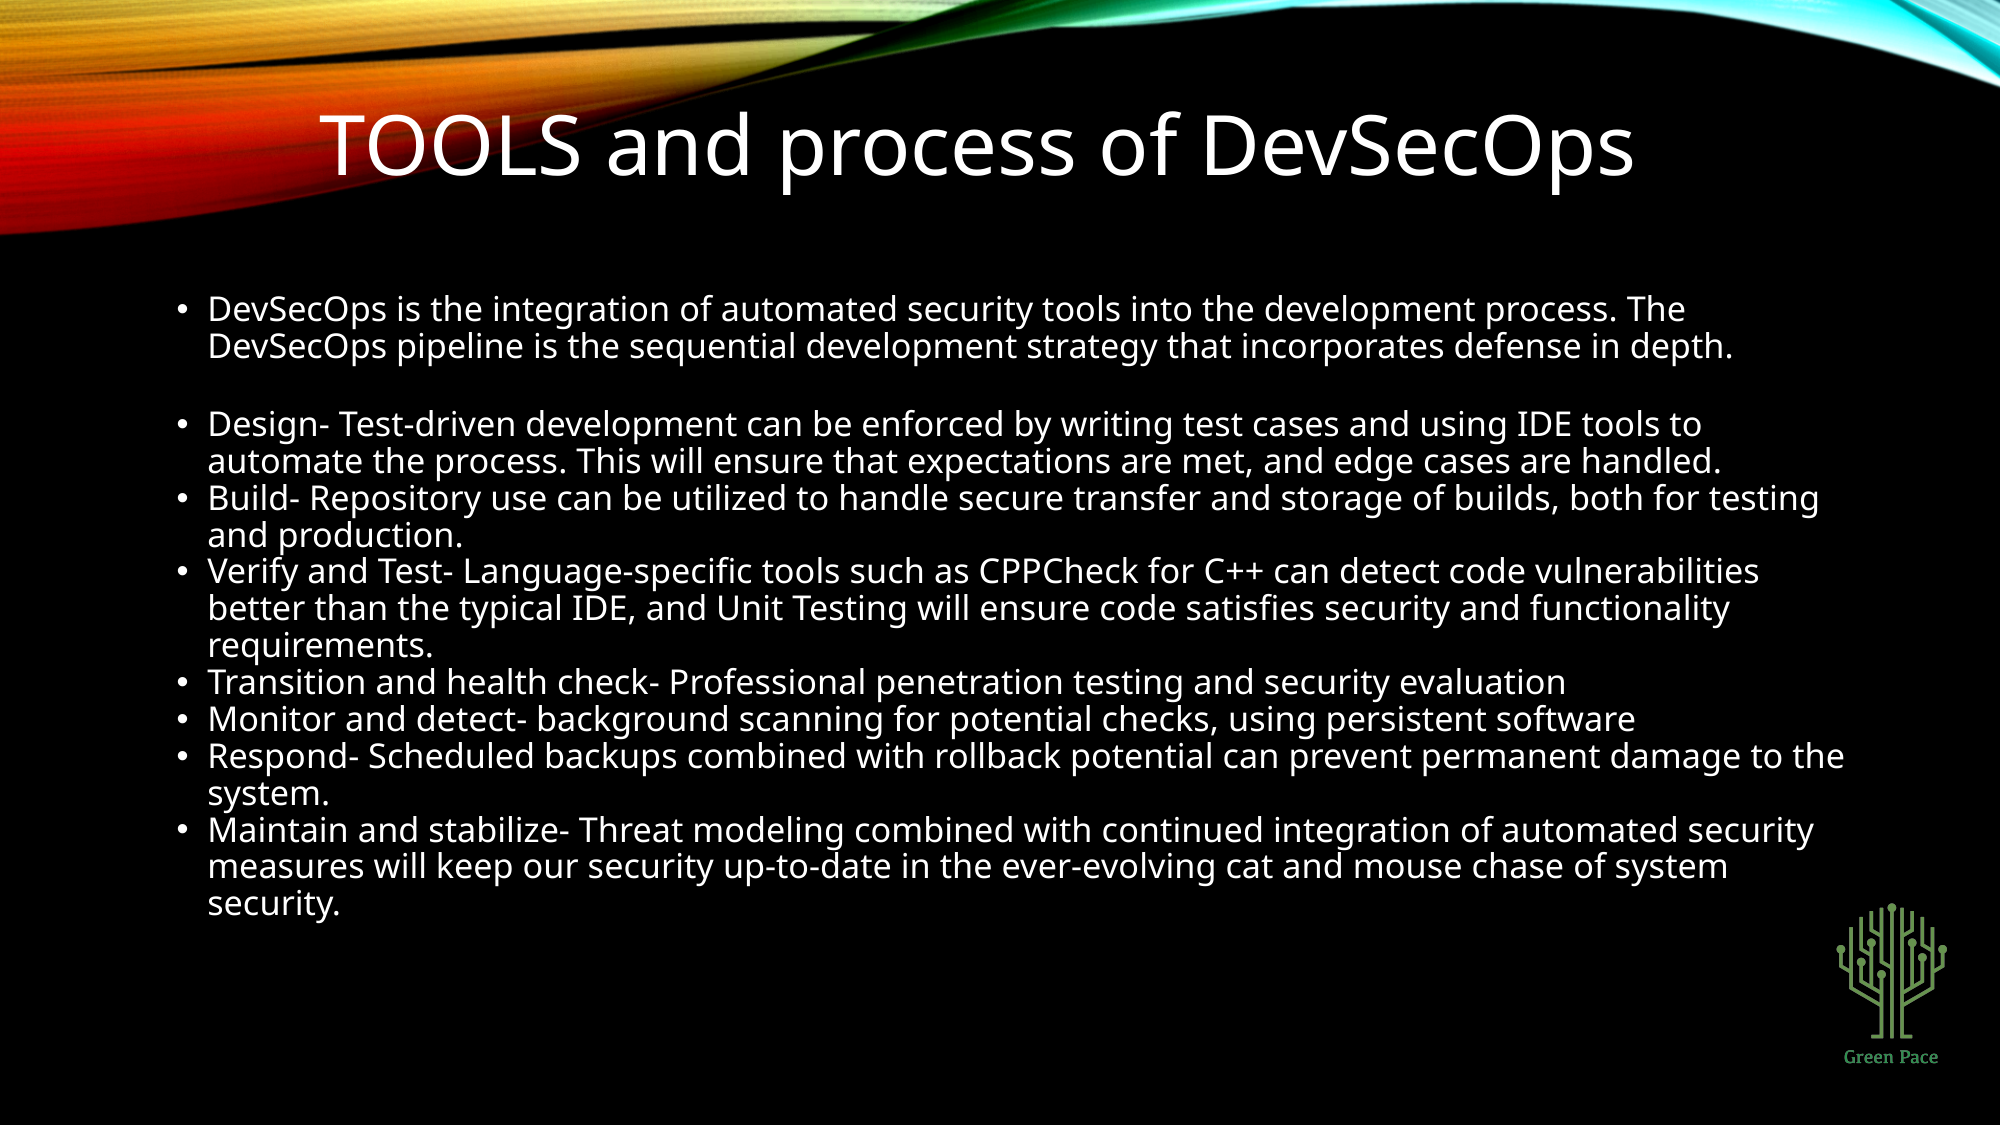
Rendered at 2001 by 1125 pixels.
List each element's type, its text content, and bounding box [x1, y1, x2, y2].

picture [0, 0, 2000, 237]
list DevSecOps is the integration of automated security tools into the development process. The DevSecOps pipeline is the sequential development strategy that incorporates defense in depth. Design- Test-driven development can be enforced by writing test cases and using IDE tools to automate the process. This will ensure that expectations are met, and edge cases are handled. Build- Repository use can be utilized to handle secure transfer and storage of builds, both for testing and production. Verify and Test- Language-specific tools such as CPPCheck for C++ can detect code vulnerabilities better than the typical IDE, and Unit Testing will ensure code satisfies security and functionality requirements. Transition and health check- Professional penetration testing and security evaluation Monitor and detect- background scanning for potential checks, using persistent software Respond- Scheduled backups combined with rollback potential can prevent permanent damage to the system. Maintain and stabilize- Threat modeling combined with continued integration of automated security measures will keep our security up-to-date in the ever-evolving cat and mouse chase of system security. [100, 285, 1876, 946]
title TOOLS and process of DevSecOps [240, 42, 1653, 255]
picture [1818, 892, 1964, 1081]
